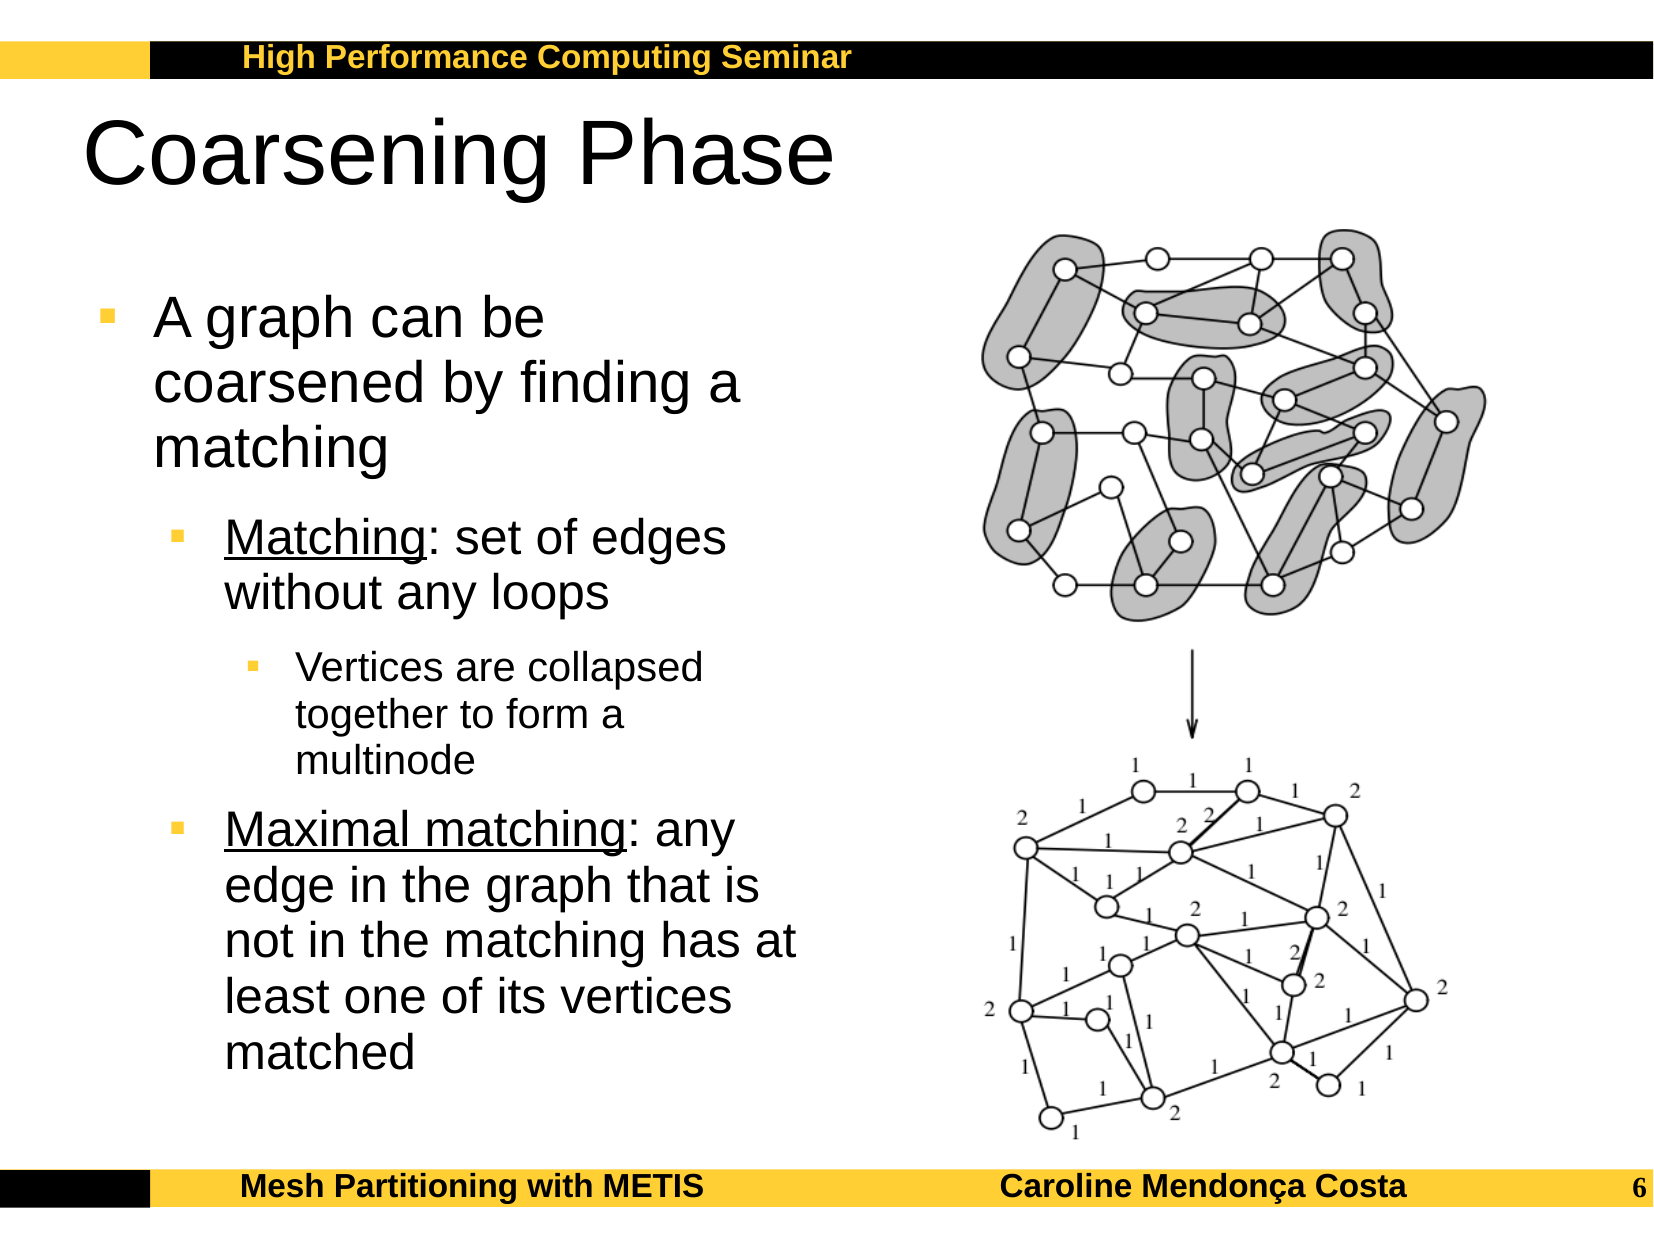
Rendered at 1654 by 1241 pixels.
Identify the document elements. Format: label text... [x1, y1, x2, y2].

picture [965, 219, 1501, 1151]
list A graph can be coarsened by finding a matching Matching: set of edges without any loops Vertices are collapsed together to form a multinode Maximal matching: any edge in the graph that is not in the matching has at least one of its vertices matched [82, 284, 809, 1179]
title Coarsening Phase [82, 49, 1571, 257]
